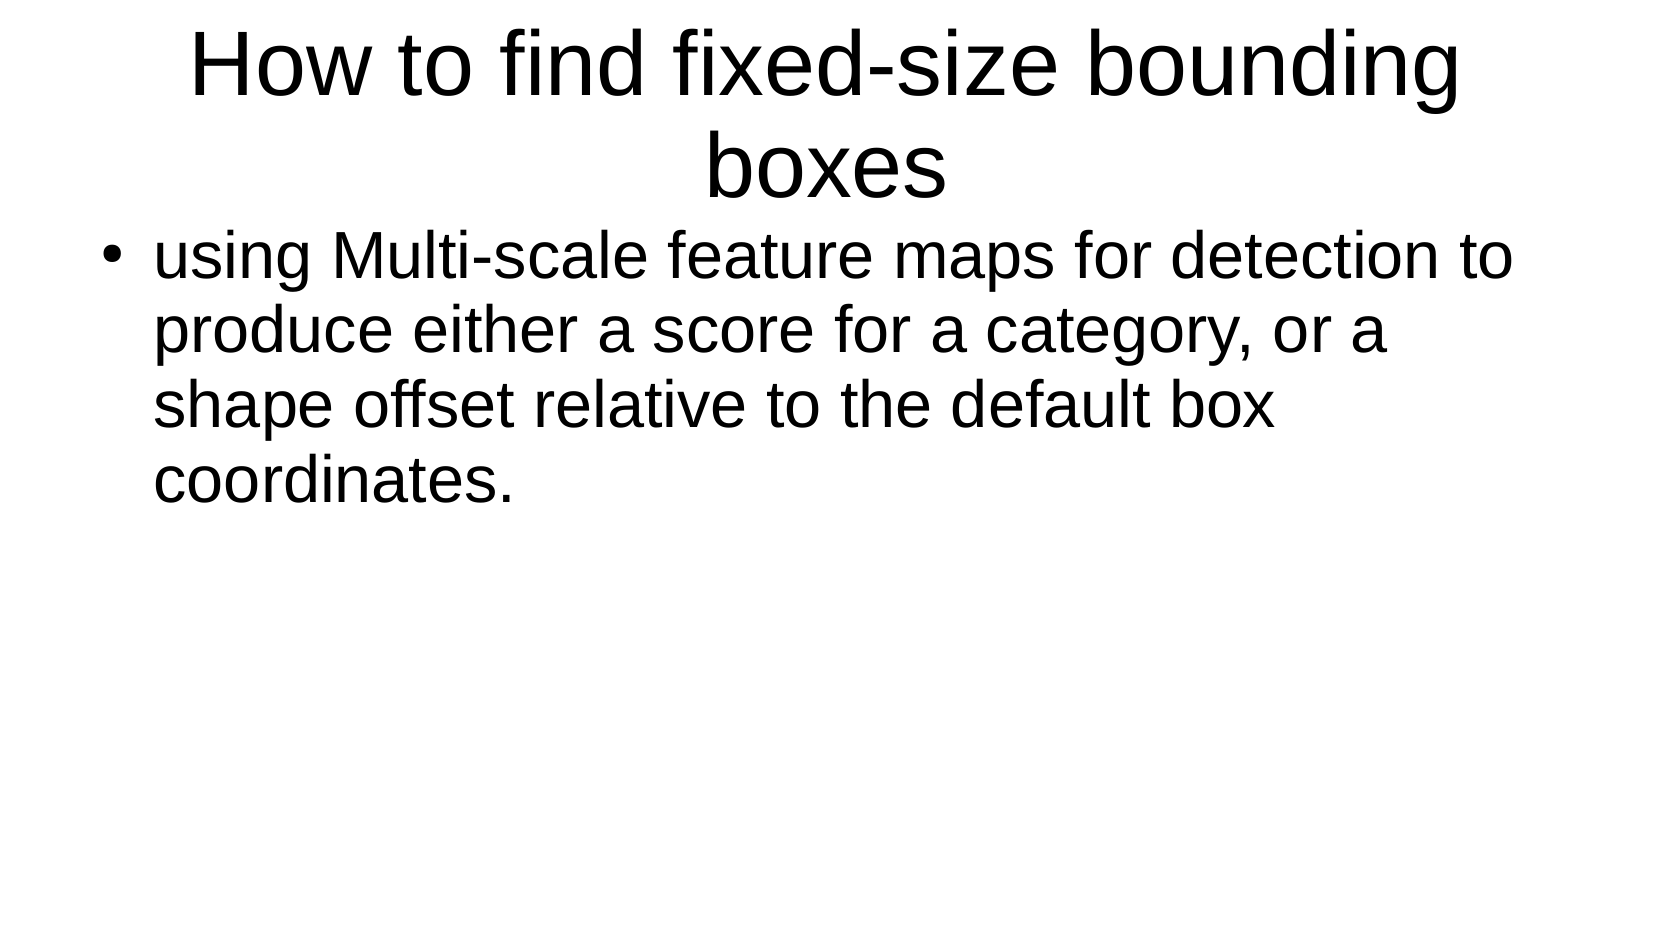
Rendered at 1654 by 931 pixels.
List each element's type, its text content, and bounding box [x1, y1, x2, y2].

title How to find fixed-size bounding boxes [82, 12, 1571, 217]
list using Multi-scale feature maps for detection to produce either a score for a category, or a shape offset relative to the default box coordinates. [82, 217, 1571, 758]
